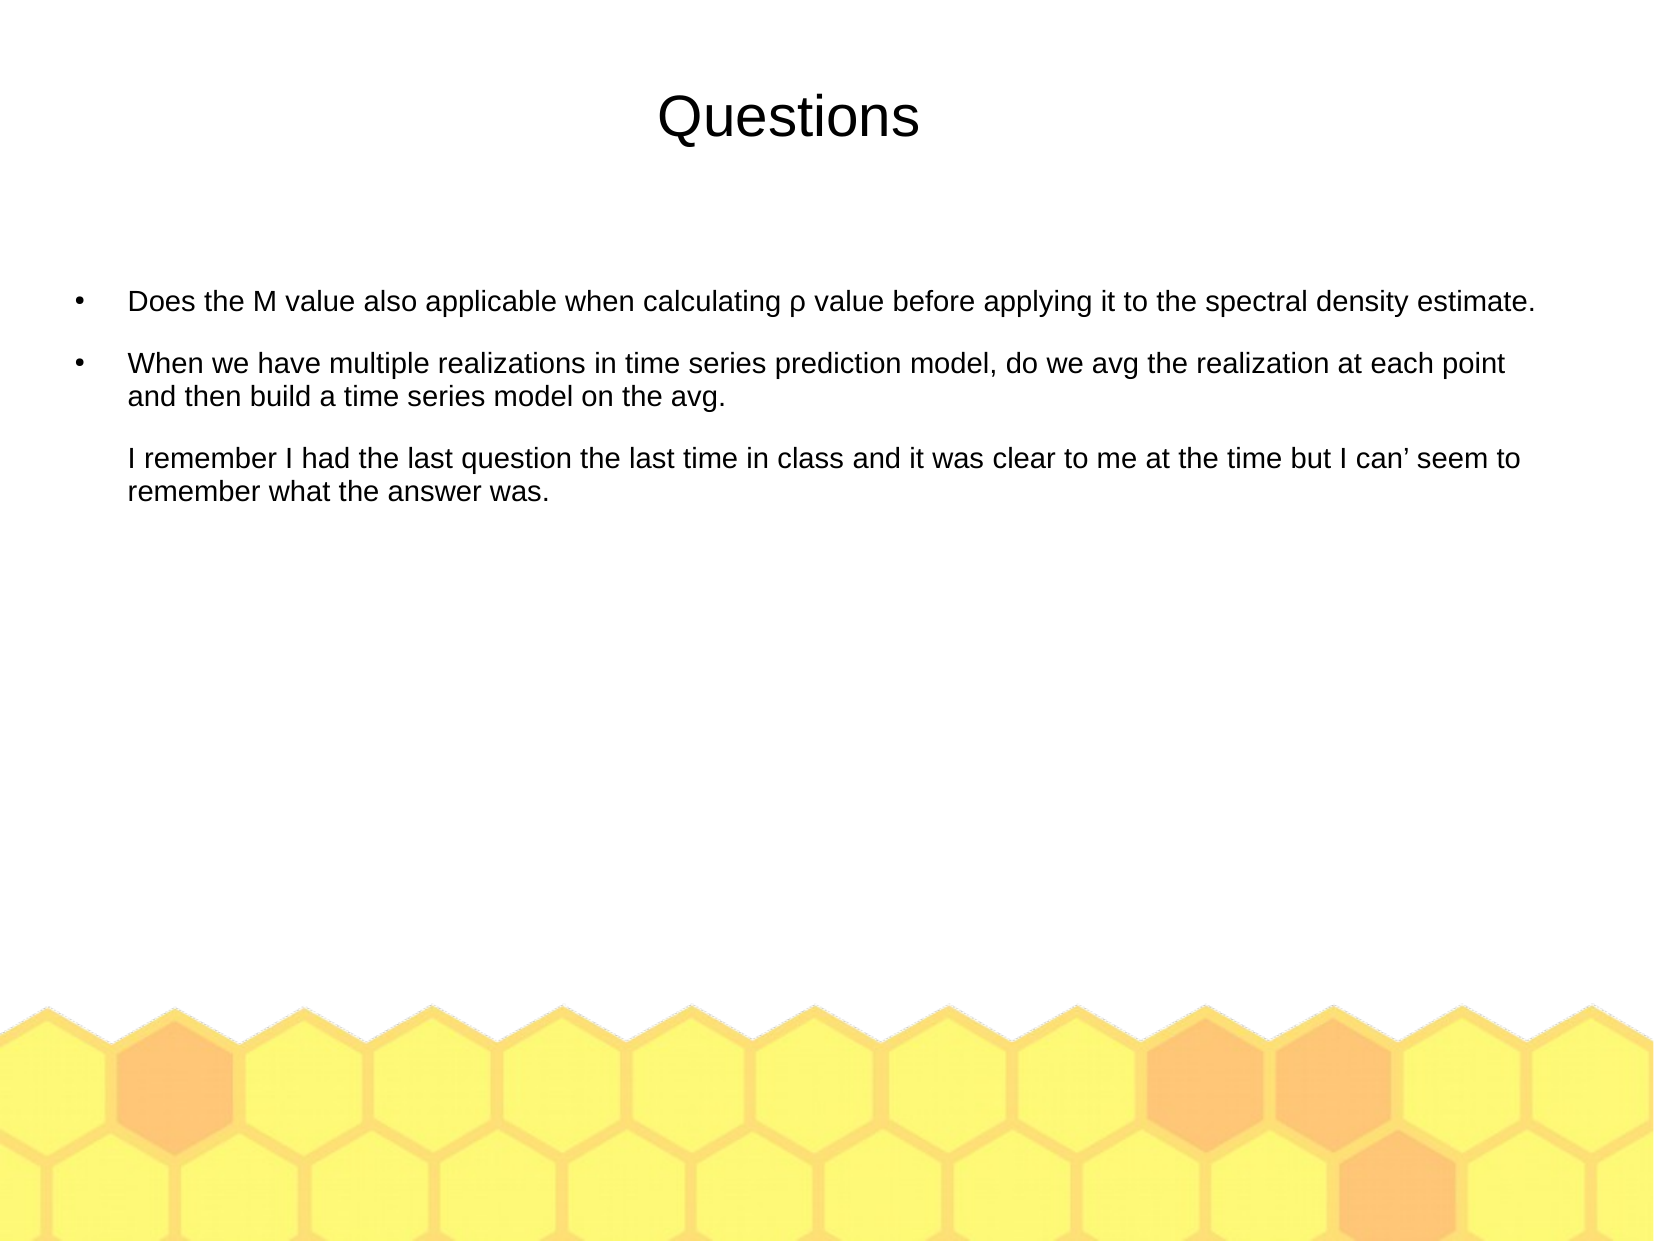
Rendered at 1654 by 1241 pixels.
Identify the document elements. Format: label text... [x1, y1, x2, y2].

list Does the M value also applicable when calculating ρ value before applying it to the spectral density estimate. When we have multiple realizations in time series prediction model, do we avg the realization at each point and then build a time series model on the avg. I remember I had the last question the last time in class and it was clear to me at the time but I can’ seem to remember what the answer was. [56, 285, 1546, 946]
picture [0, 1001, 1654, 1241]
title Questions [82, 50, 1426, 181]
